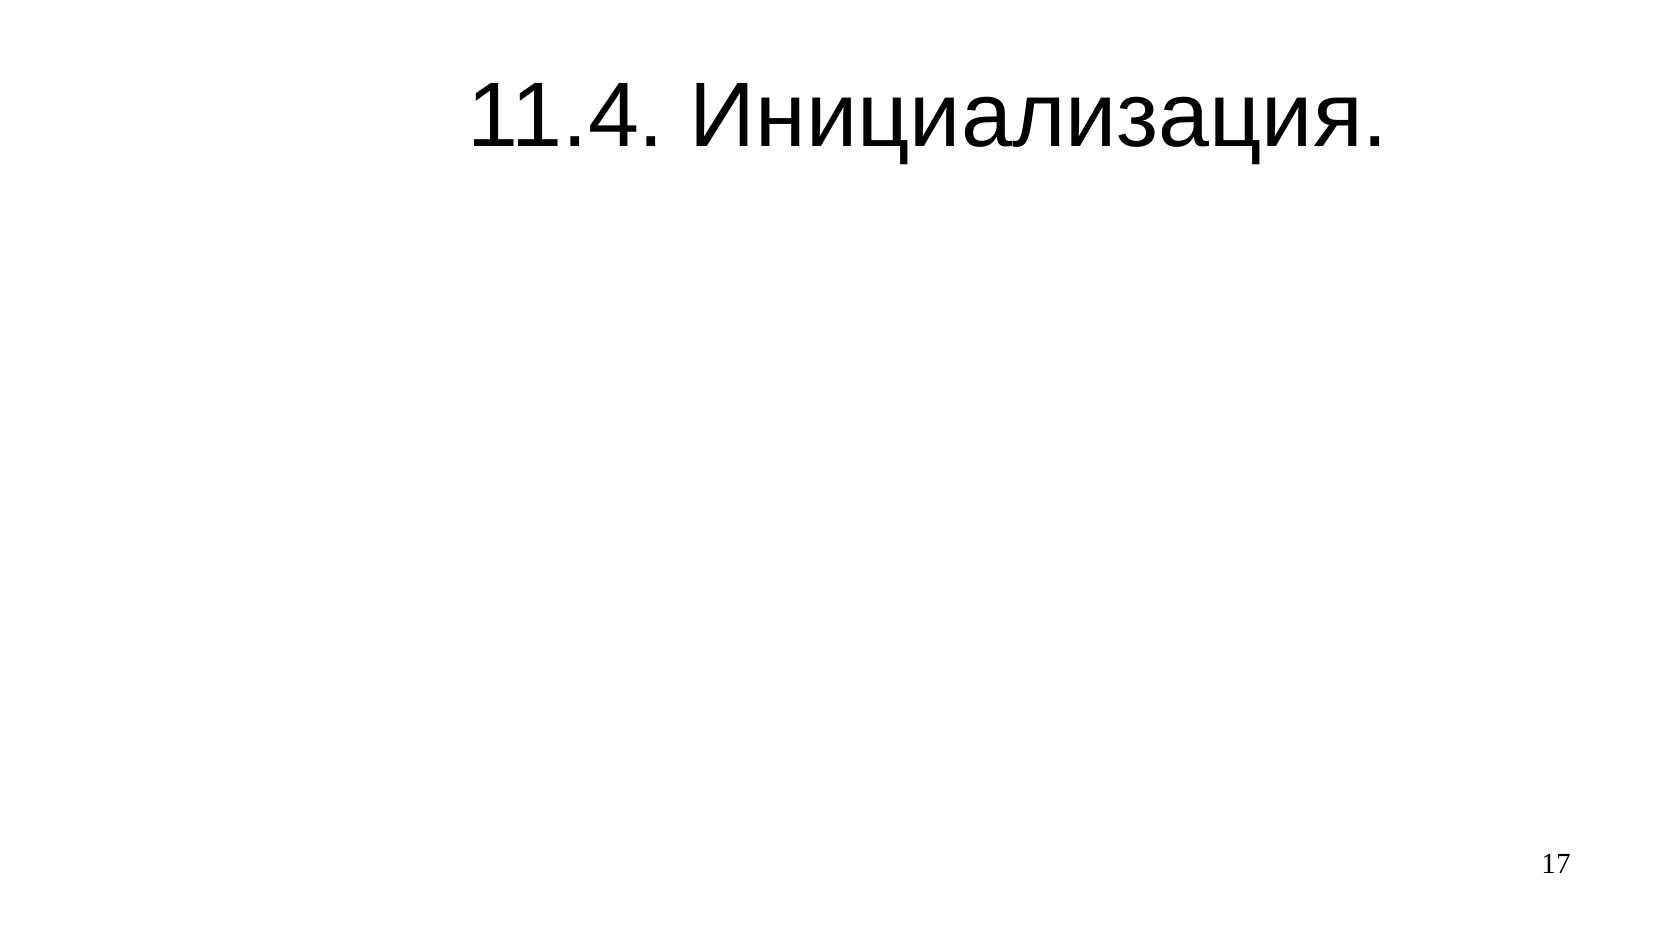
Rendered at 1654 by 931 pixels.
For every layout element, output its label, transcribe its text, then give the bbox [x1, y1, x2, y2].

title 11.4. Инициализация. [82, 37, 1571, 193]
